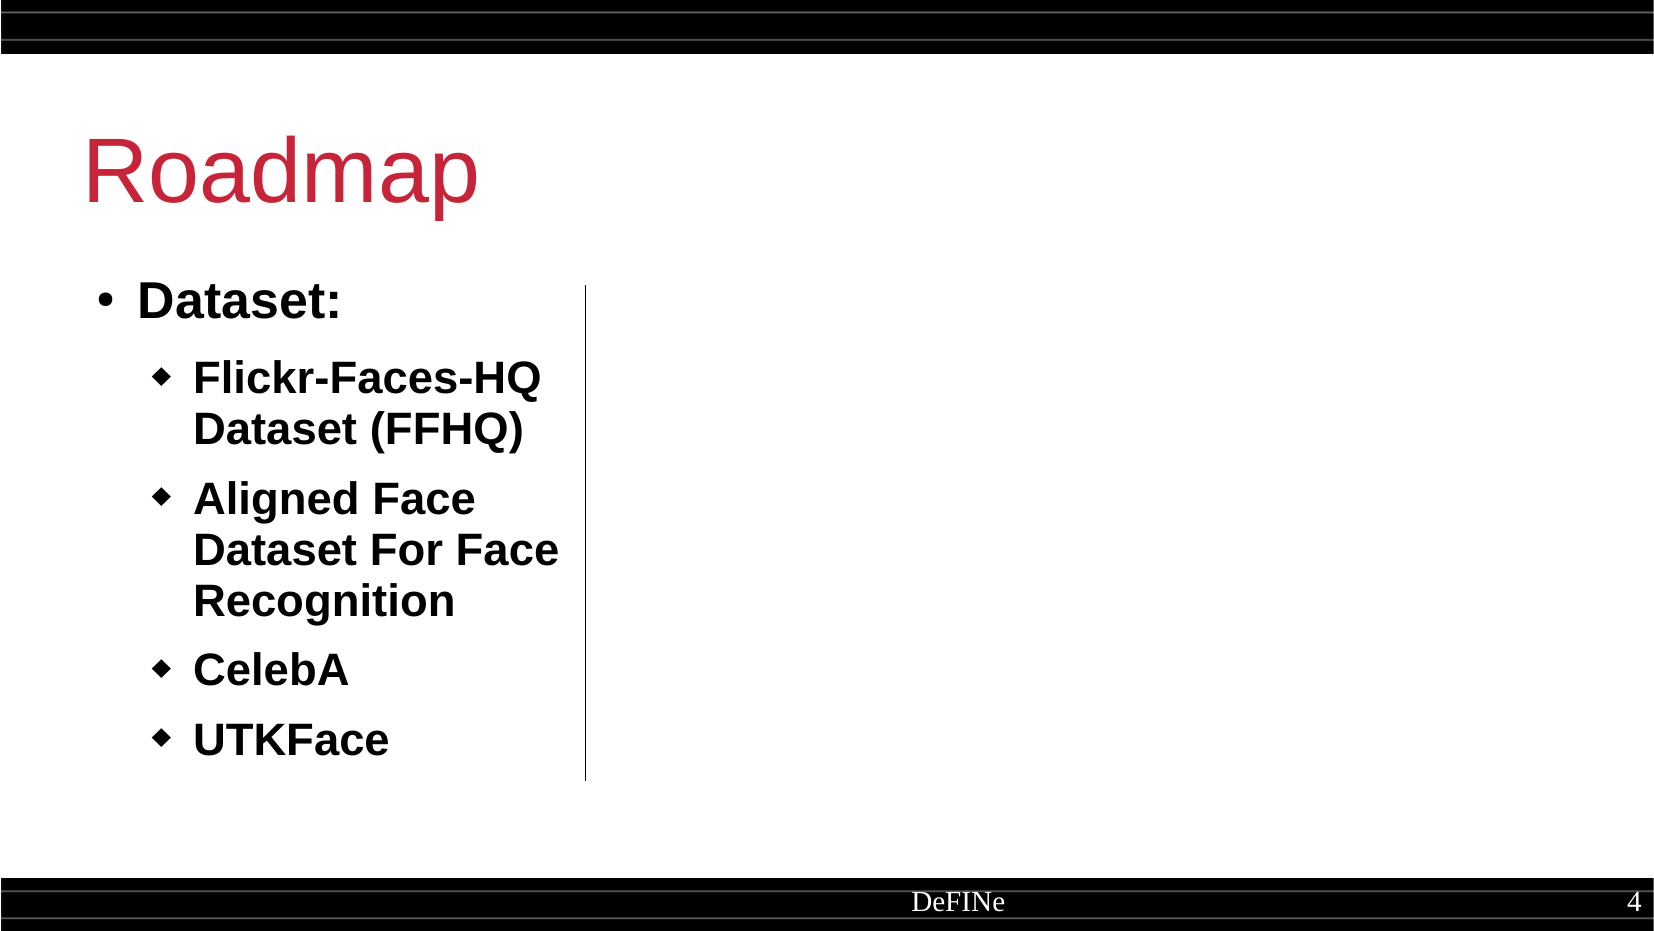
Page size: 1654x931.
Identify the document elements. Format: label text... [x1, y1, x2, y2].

picture [1, 878, 1654, 931]
list Dataset: Flickr-Faces-HQ Dataset (FFHQ) Aligned Face Dataset For Face Recognition CelebA UTKFace [82, 271, 562, 811]
title Roadmap [82, 92, 1571, 249]
picture [1, 0, 1654, 54]
